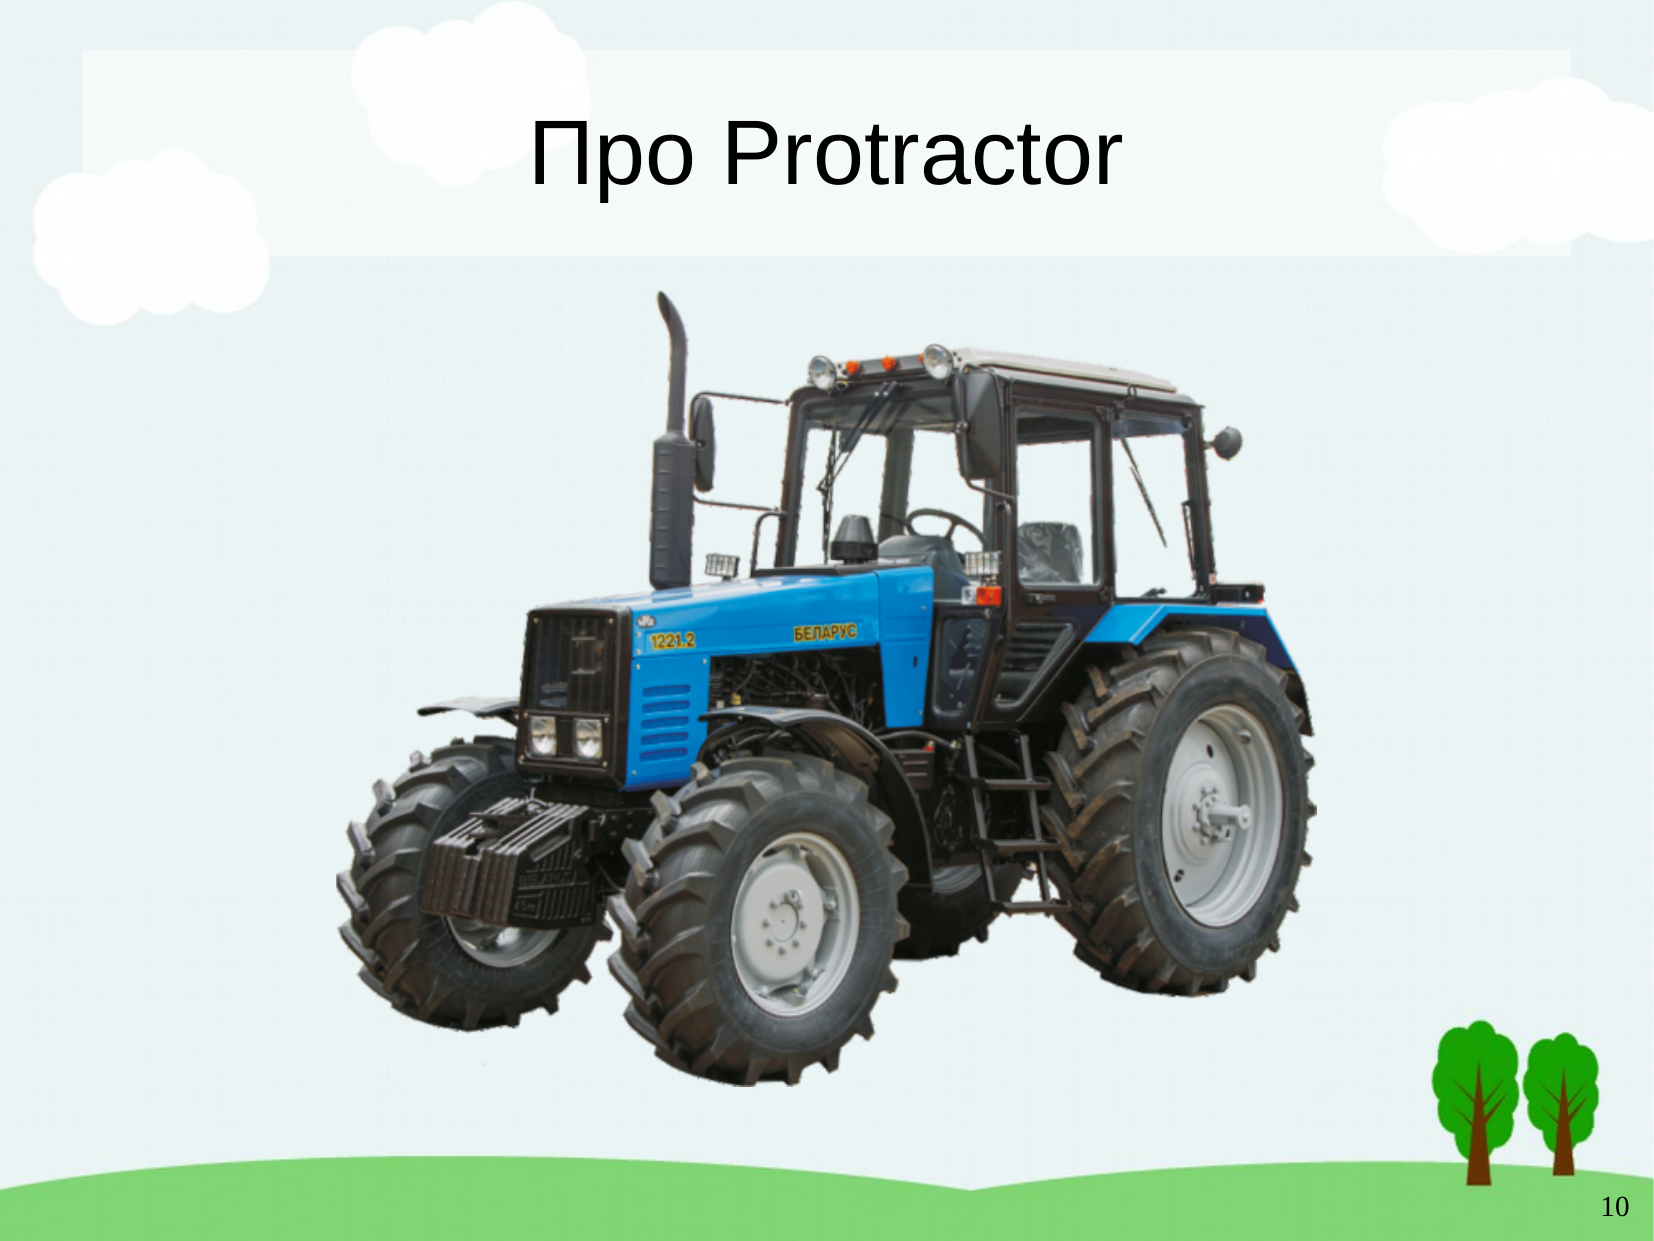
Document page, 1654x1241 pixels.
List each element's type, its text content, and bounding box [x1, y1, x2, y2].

picture [0, 0, 1654, 1241]
title Про Protractor [82, 49, 1571, 257]
